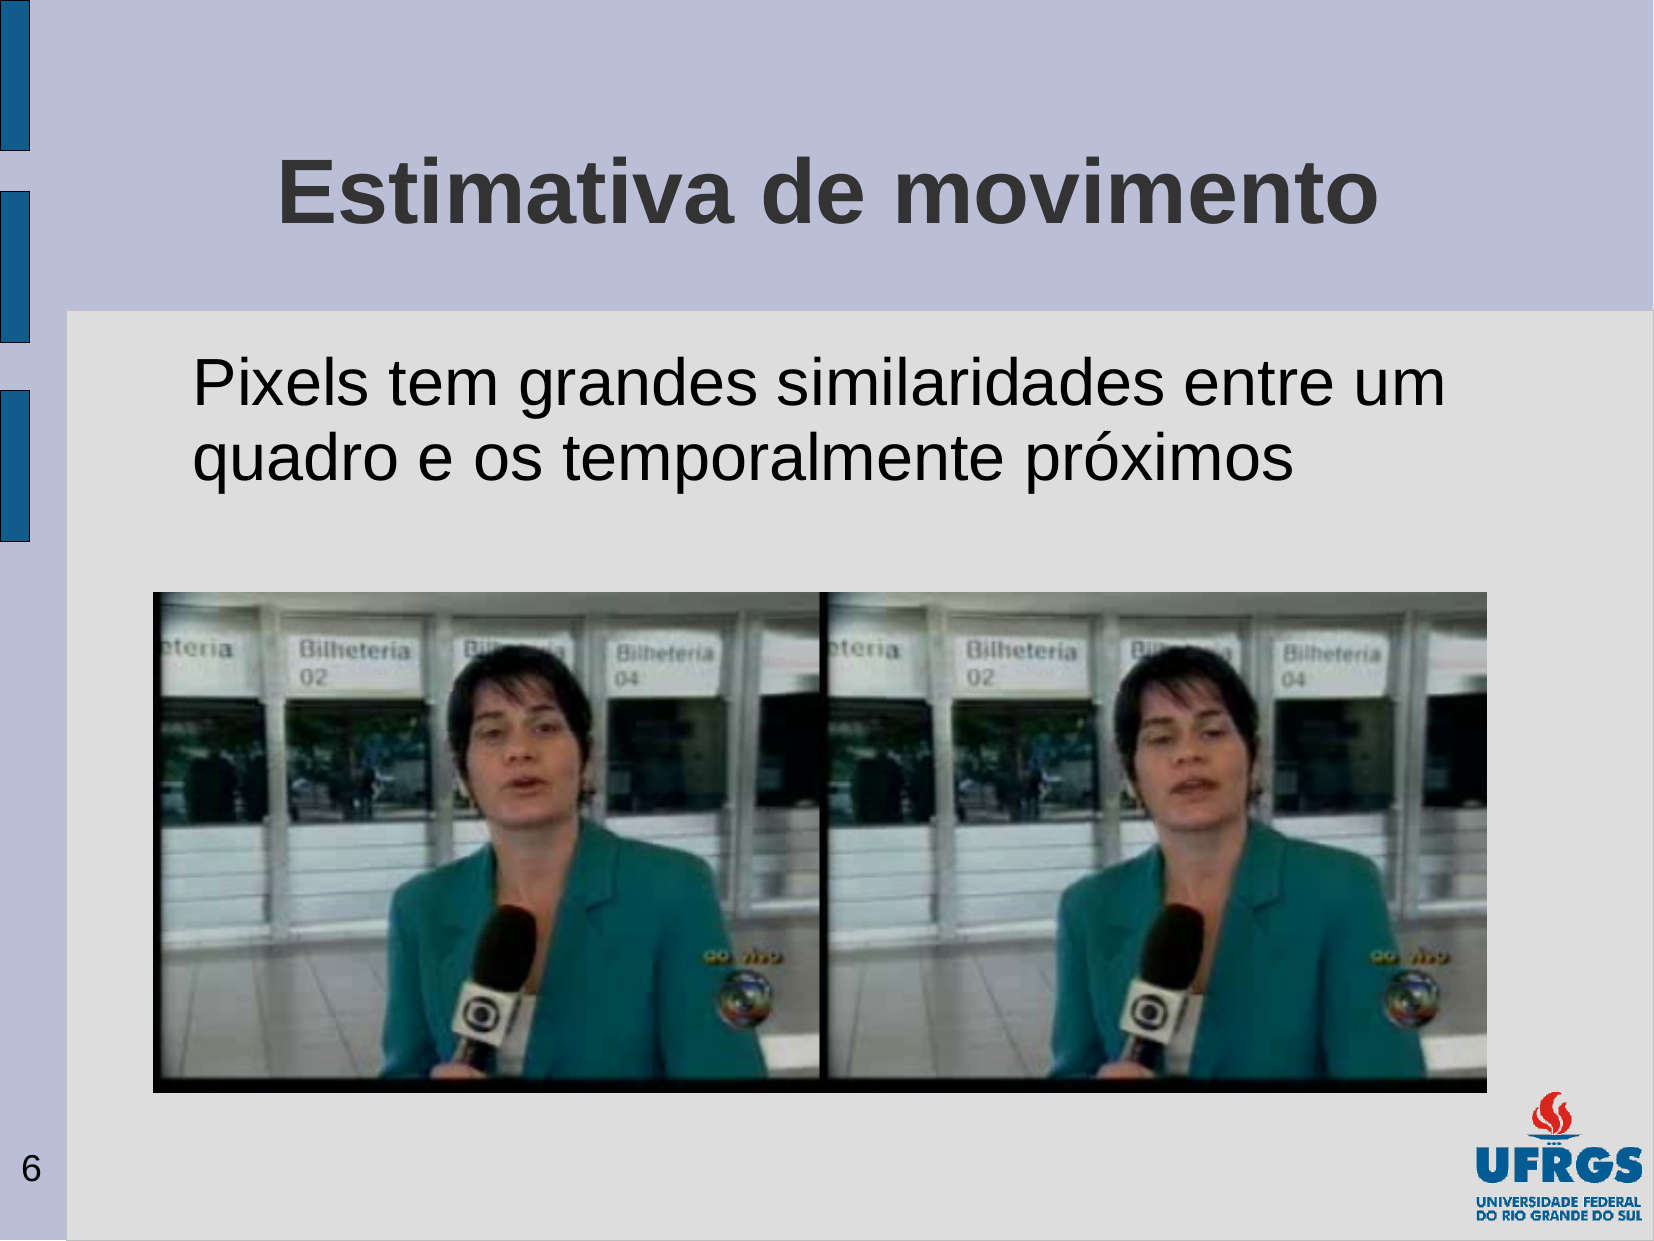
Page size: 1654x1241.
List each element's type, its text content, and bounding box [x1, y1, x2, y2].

list Pixels tem grandes similaridades entre um quadro e os temporalmente próximos [121, 344, 1534, 1064]
picture [153, 592, 1642, 1221]
title Estimativa de movimento [123, 88, 1536, 296]
